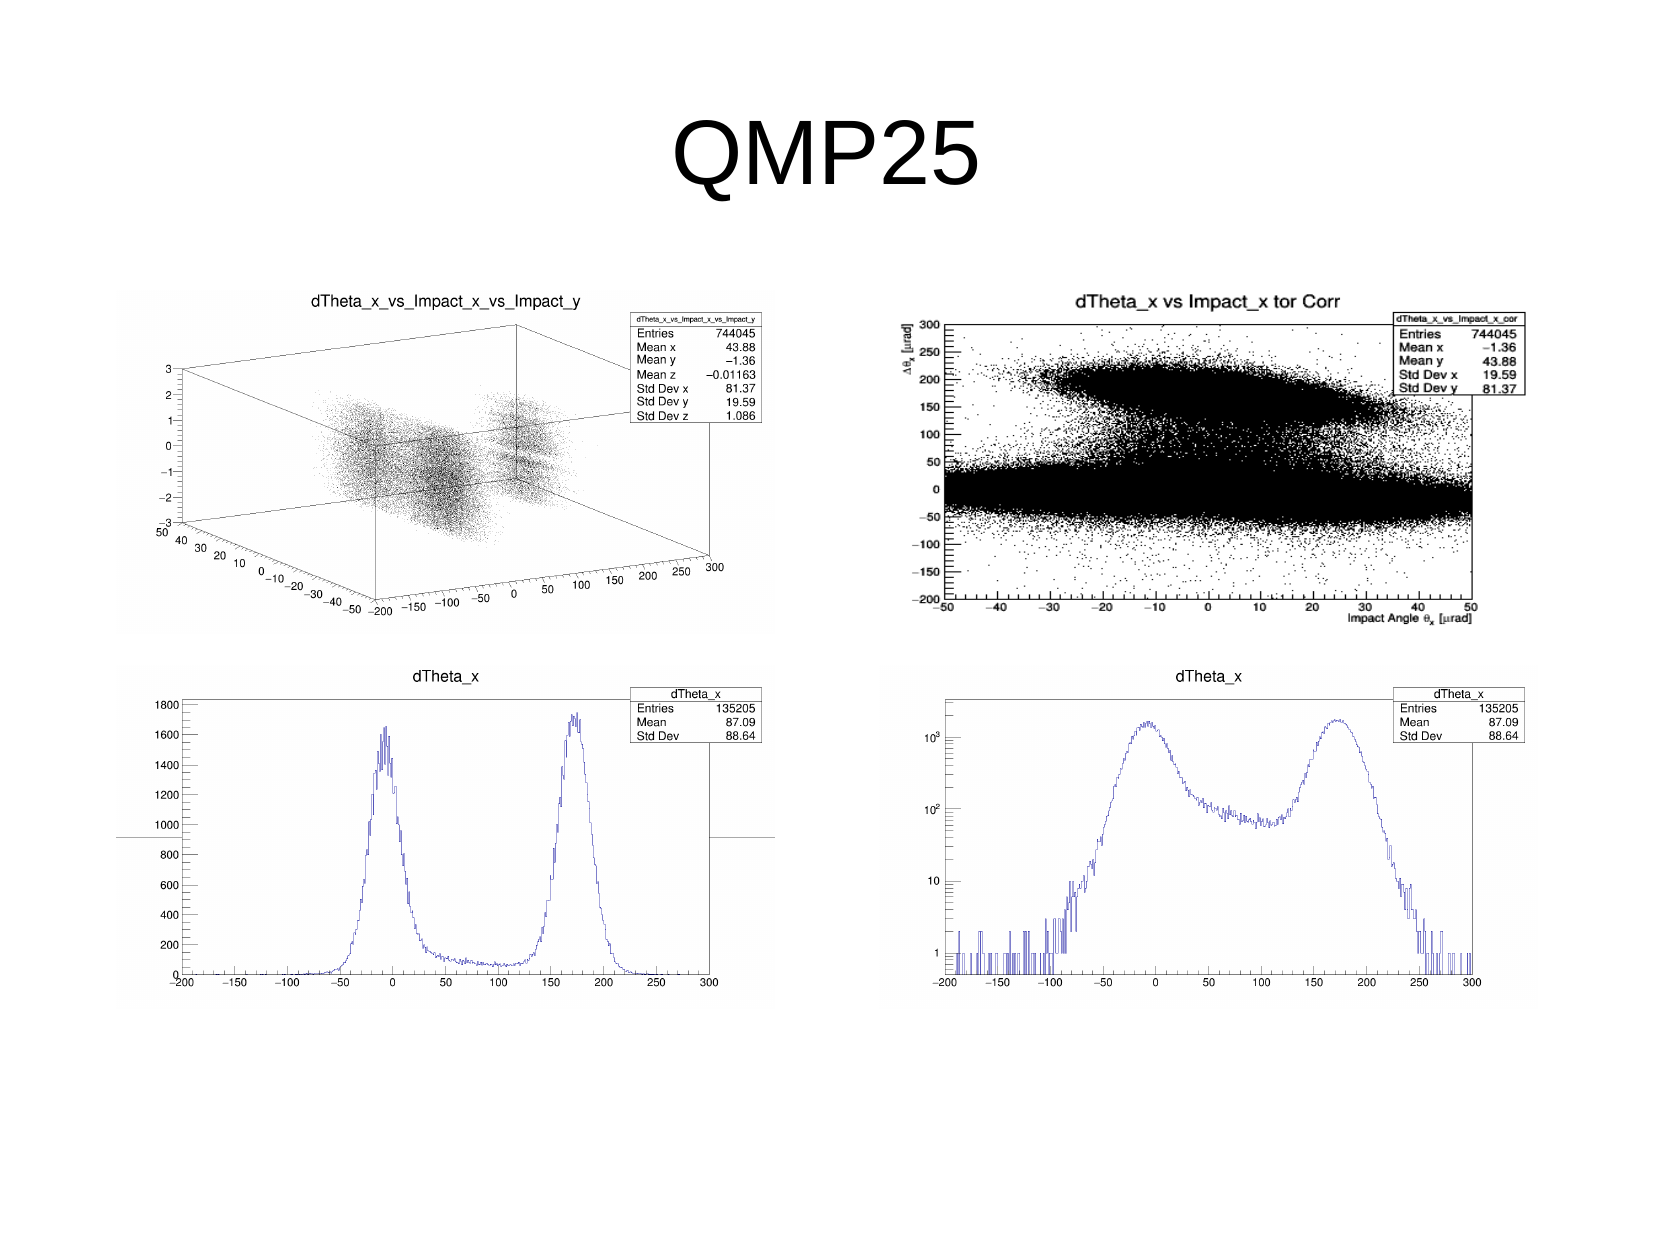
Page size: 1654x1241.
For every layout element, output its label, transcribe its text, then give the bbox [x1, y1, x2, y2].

title QMP25 [82, 49, 1571, 257]
picture [879, 665, 1538, 1009]
picture [116, 290, 775, 634]
picture [116, 665, 775, 1009]
picture [879, 290, 1538, 634]
